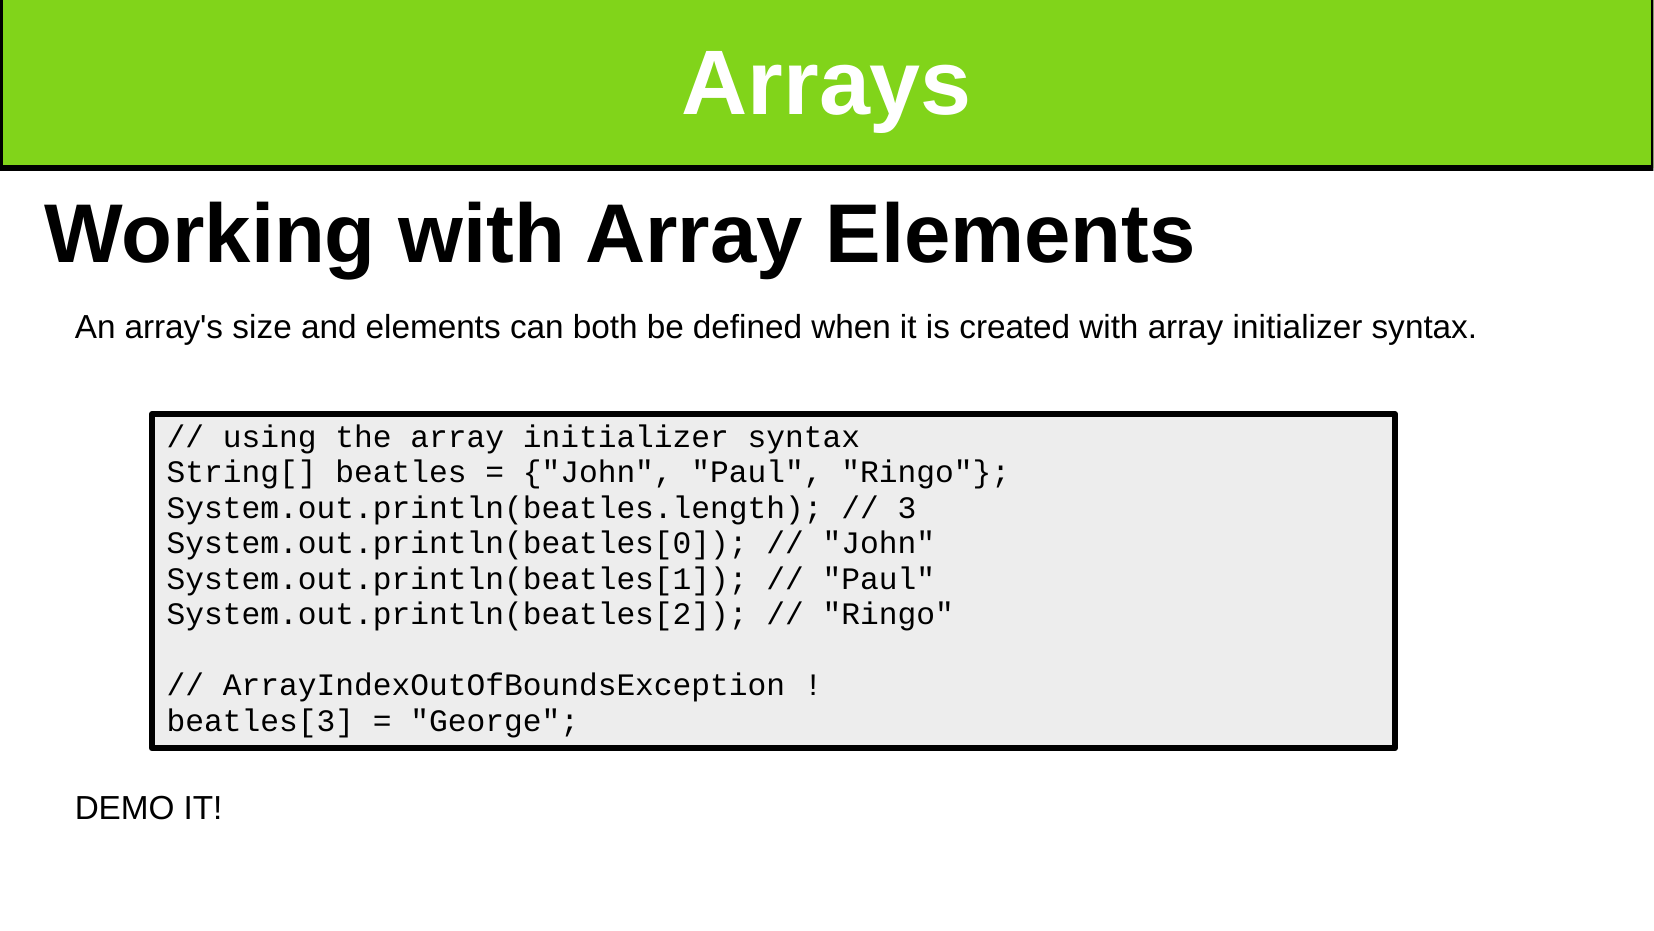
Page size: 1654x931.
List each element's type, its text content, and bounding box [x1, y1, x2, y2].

text_box Working with Array Elements [29, 179, 1321, 381]
text_box An array's size and elements can both be defined when it is created with array initializer syntax. DEMO IT! [59, 300, 1531, 835]
text_box // using the array initializer syntax String[] beatles = {"John", "Paul", "Ringo"}; System.out.println(beatles.length); // 3 System.out.println(beatles[0]); // "John" System.out.println(beatles[1]); // "Paul" System.out.println(beatles[2]); // "Ringo" // ArrayIndexOutOfBoundsException ! beatles[3] = "George"; [151, 413, 1396, 749]
title Arrays [0, 0, 1654, 169]
